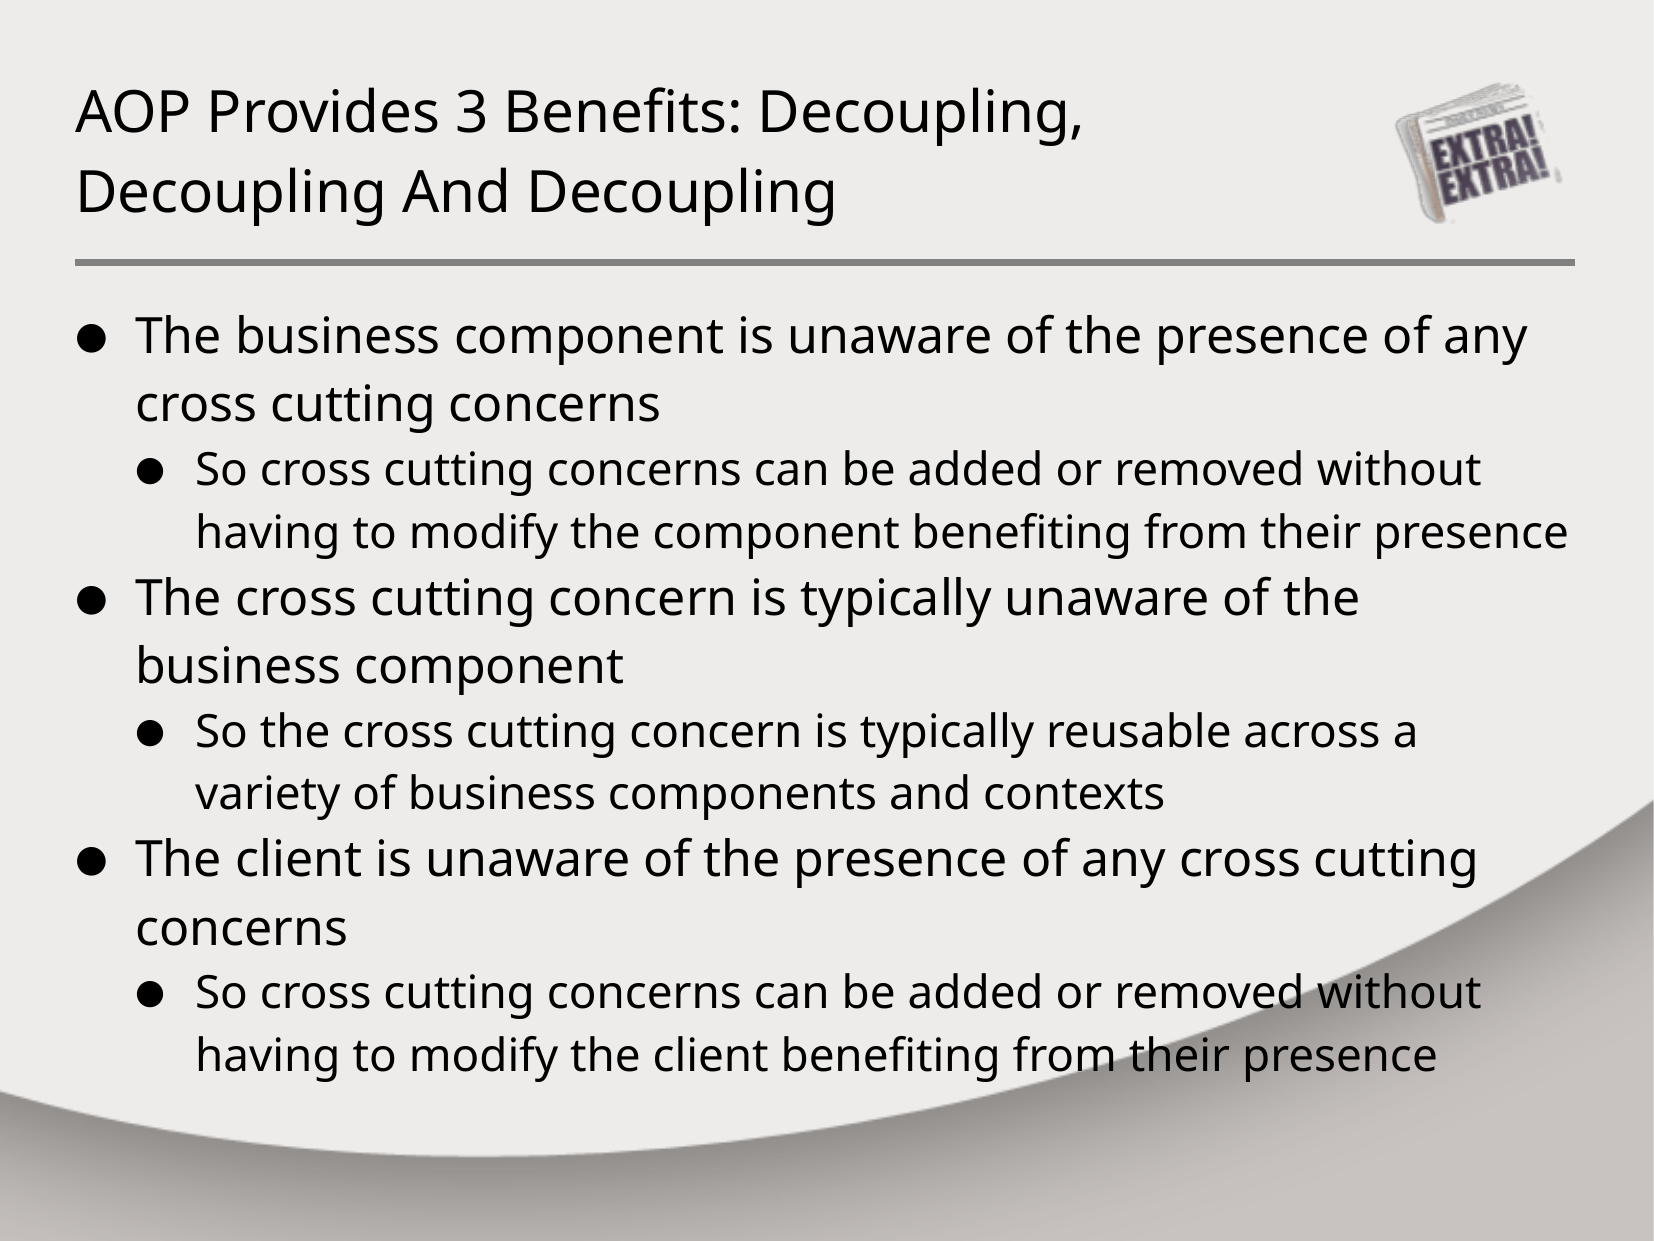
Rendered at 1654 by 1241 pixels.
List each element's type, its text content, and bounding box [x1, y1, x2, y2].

title AOP Provides 3 Benefits: Decoupling, Decoupling And Decoupling [75, 75, 1387, 226]
picture [0, 0, 1654, 1241]
list The business component is unaware of the presence of any cross cutting concerns So cross cutting concerns can be added or removed without having to modify the component benefiting from their presence The cross cutting concern is typically unaware of the business component So the cross cutting concern is typically reusable across a variety of business components and contexts The client is unaware of the presence of any cross cutting concerns So cross cutting concerns can be added or removed without having to modify the client benefiting from their presence [75, 299, 1576, 1163]
